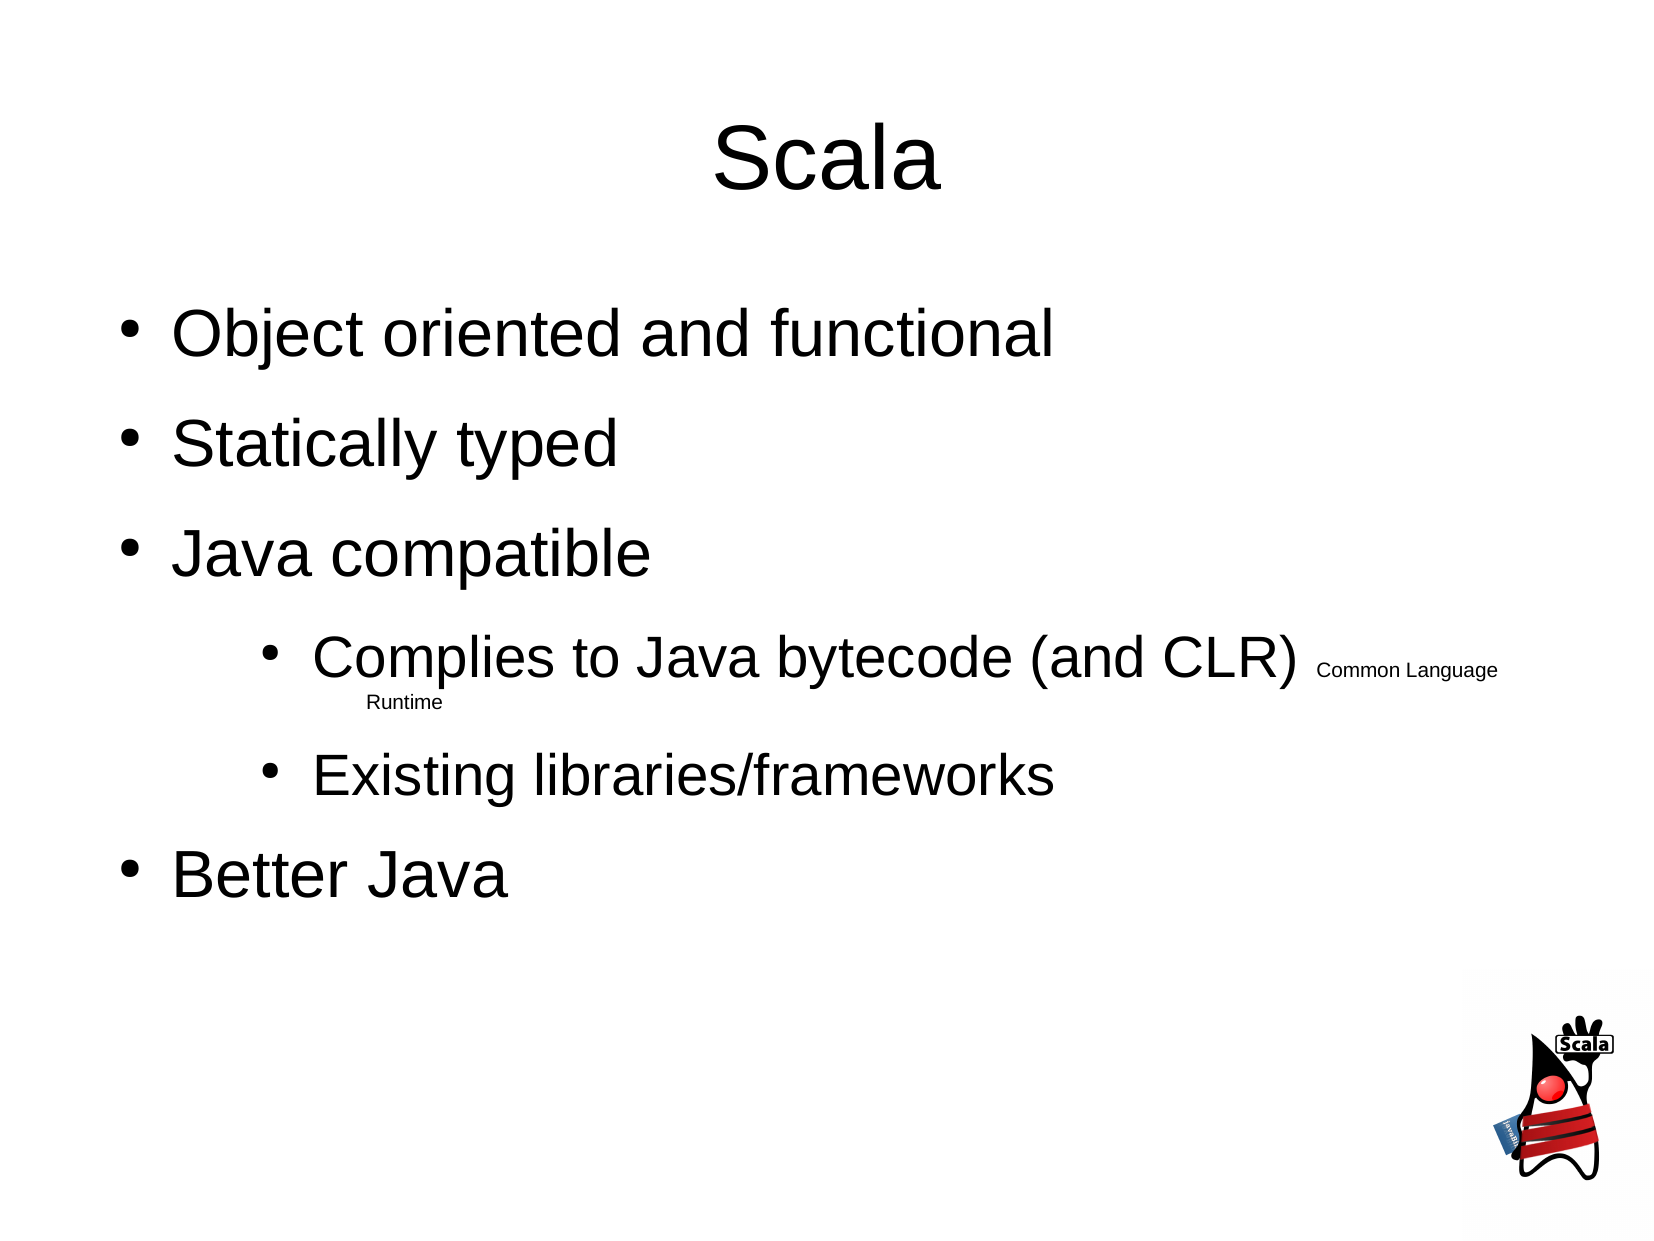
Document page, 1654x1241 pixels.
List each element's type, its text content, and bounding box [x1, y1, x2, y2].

list Object oriented and functional Statically typed Java compatible Complies to Java bytecode (and CLR) Common Language Runtime Existing libraries/frameworks Better Java [82, 290, 1571, 1109]
title Scala [82, 56, 1571, 250]
